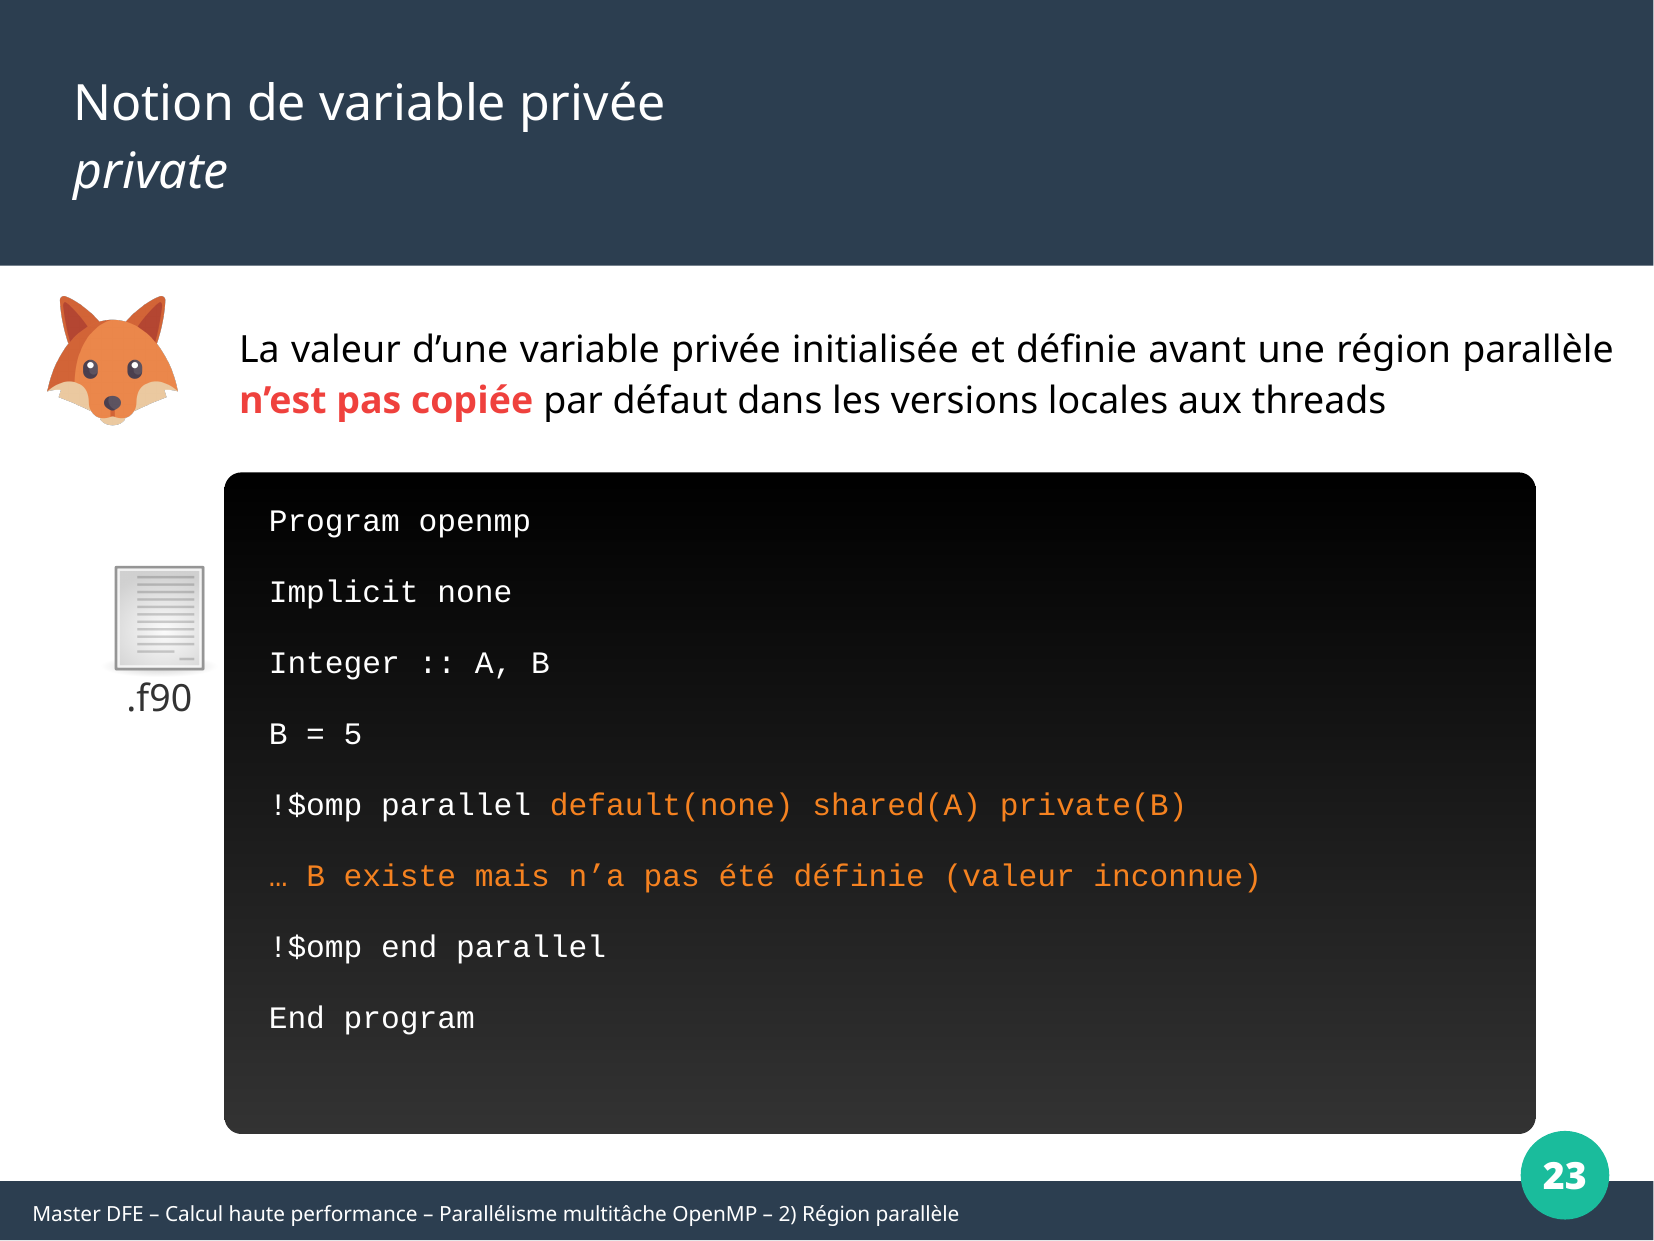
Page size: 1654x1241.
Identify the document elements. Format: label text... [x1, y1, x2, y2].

text_box [224, 472, 1536, 1134]
text_box .f90 [82, 663, 237, 730]
text_box Notion de variable privée private [59, 59, 1477, 209]
text_box La valeur d’une variable privée initialisée et définie avant une région parallèle n’est pas copiée par défaut dans les versions locales aux threads [224, 314, 1630, 483]
text_box Master DFE – Calcul haute performance – Parallélisme multitâche OpenMP – 2) Région parallèle [17, 1191, 1436, 1235]
text_box Program openmp Implicit none Integer :: A, B B = 5 !$omp parallel default(none) shared(A) private(B) … B existe mais n’a pas été définie (valeur inconnue) !$omp end parallel End program [254, 498, 1524, 1046]
picture [47, 295, 178, 426]
picture [100, 561, 219, 663]
